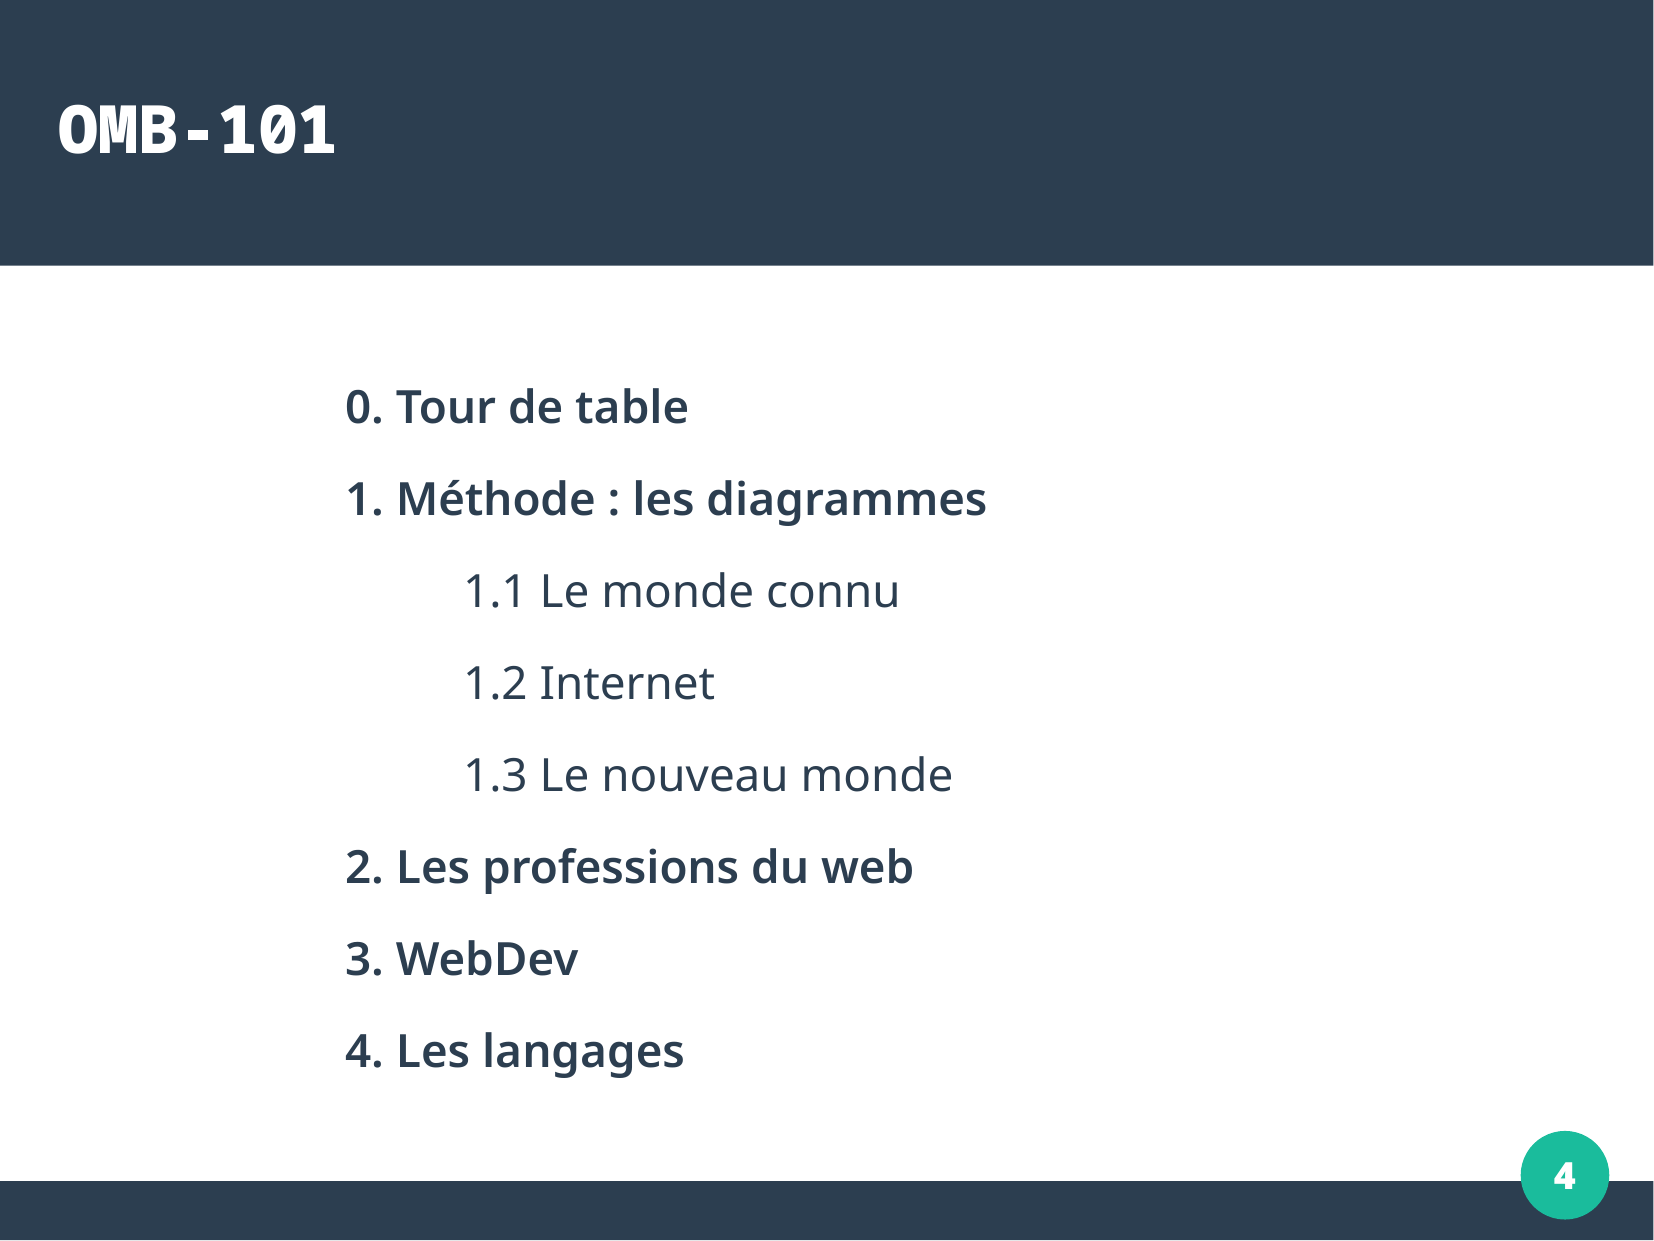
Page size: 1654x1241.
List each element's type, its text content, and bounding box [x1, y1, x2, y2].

title OMB-101 [59, 49, 1595, 207]
list 0. Tour de table 1. Méthode : les diagrammes 1.1 Le monde connu 1.2 Internet 1.3 Le nouveau monde 2. Les professions du web 3. WebDev 4. Les langages [345, 270, 1654, 1186]
